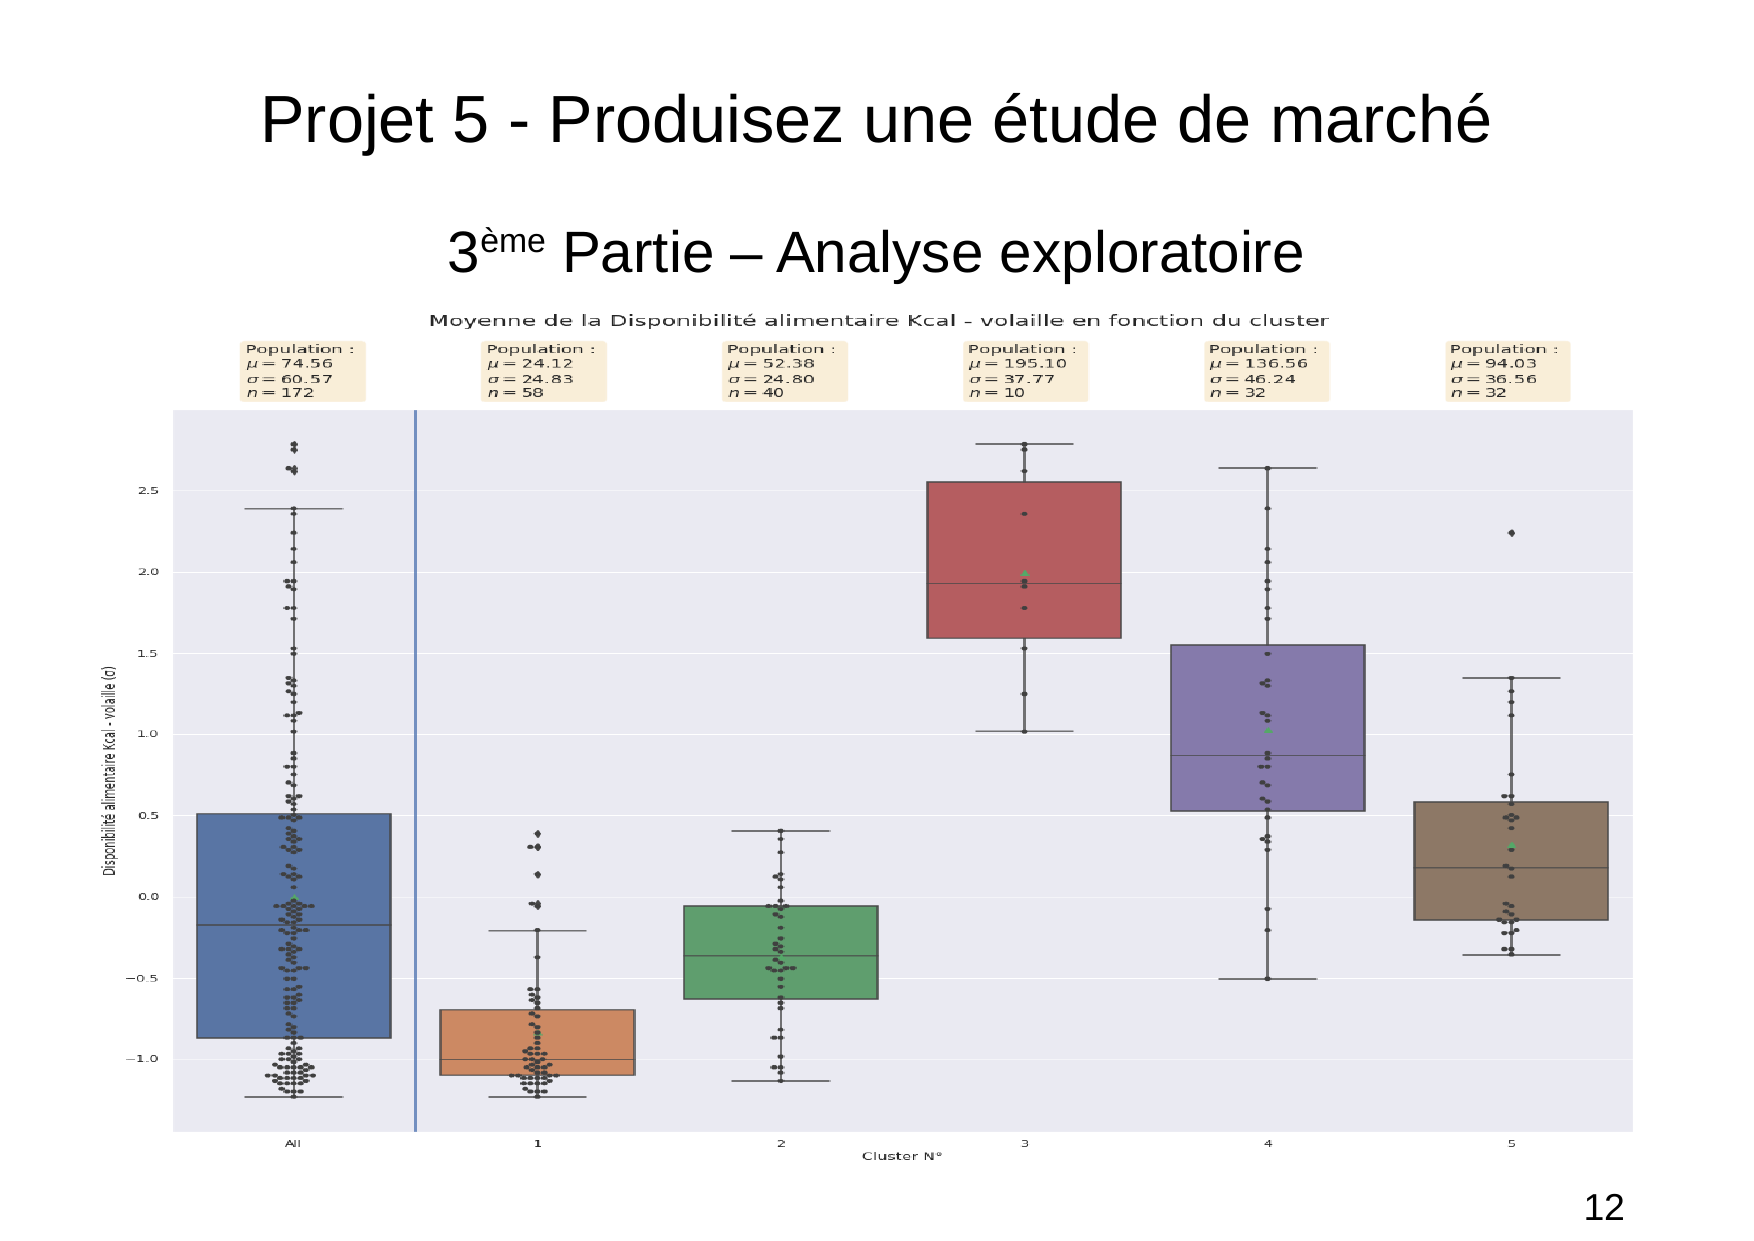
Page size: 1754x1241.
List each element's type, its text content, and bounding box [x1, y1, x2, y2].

picture [82, 307, 1654, 1173]
title Projet 5 - Produisez une étude de marché [140, 48, 1614, 188]
text_box <numéro> [1568, 1178, 1754, 1241]
subtitle 3ème Partie – Analyse exploratoire [140, 188, 1614, 307]
